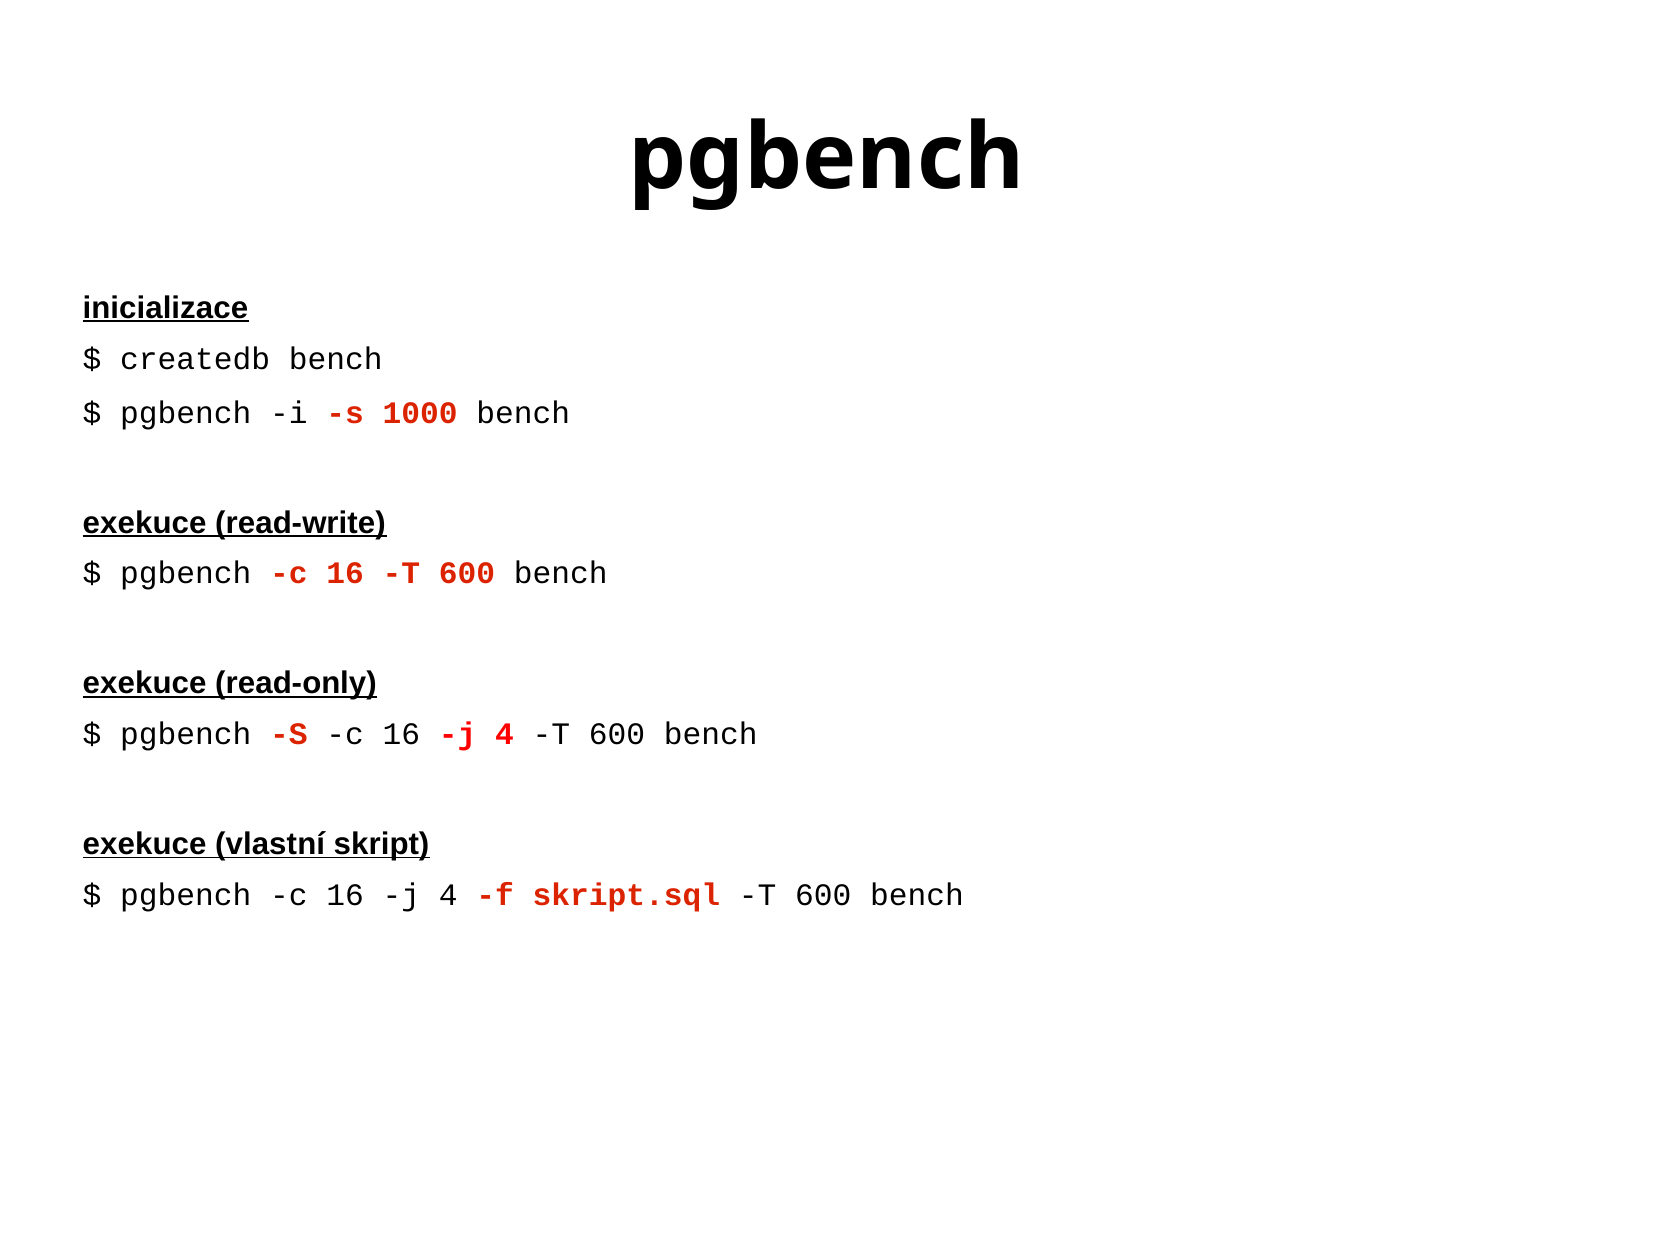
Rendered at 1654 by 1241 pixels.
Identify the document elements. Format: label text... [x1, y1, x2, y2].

list inicializace $ createdb bench $ pgbench -i -s 1000 bench exekuce (read-write) $ pgbench -c 16 -T 600 bench exekuce (read-only) $ pgbench -S -c 16 -j 4 -T 600 bench exekuce (vlastní skript) $ pgbench -c 16 -j 4 -f skript.sql -T 600 bench [82, 290, 1538, 1111]
title pgbench [82, 49, 1571, 257]
